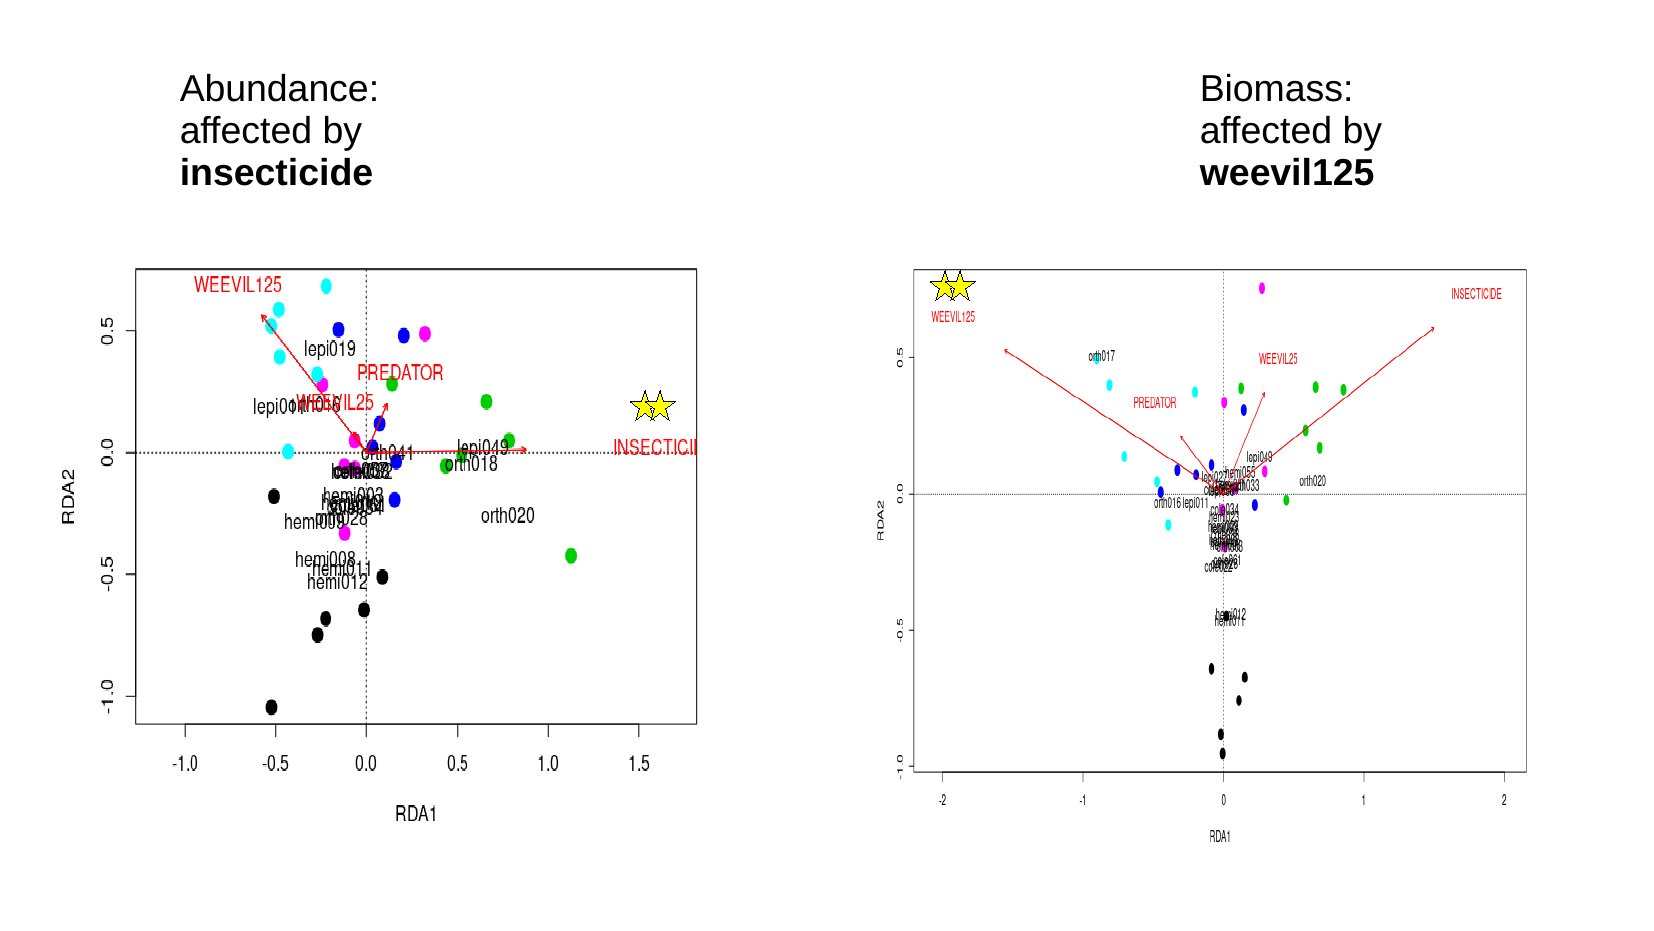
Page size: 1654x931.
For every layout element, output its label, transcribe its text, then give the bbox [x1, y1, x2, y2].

picture [875, 194, 1546, 865]
text_box [630, 390, 676, 421]
text_box Biomass: affected by weevil125 [1185, 60, 1531, 201]
text_box [930, 270, 976, 301]
picture [57, 165, 736, 856]
text_box Abundance: affected by insecticide [165, 60, 511, 201]
